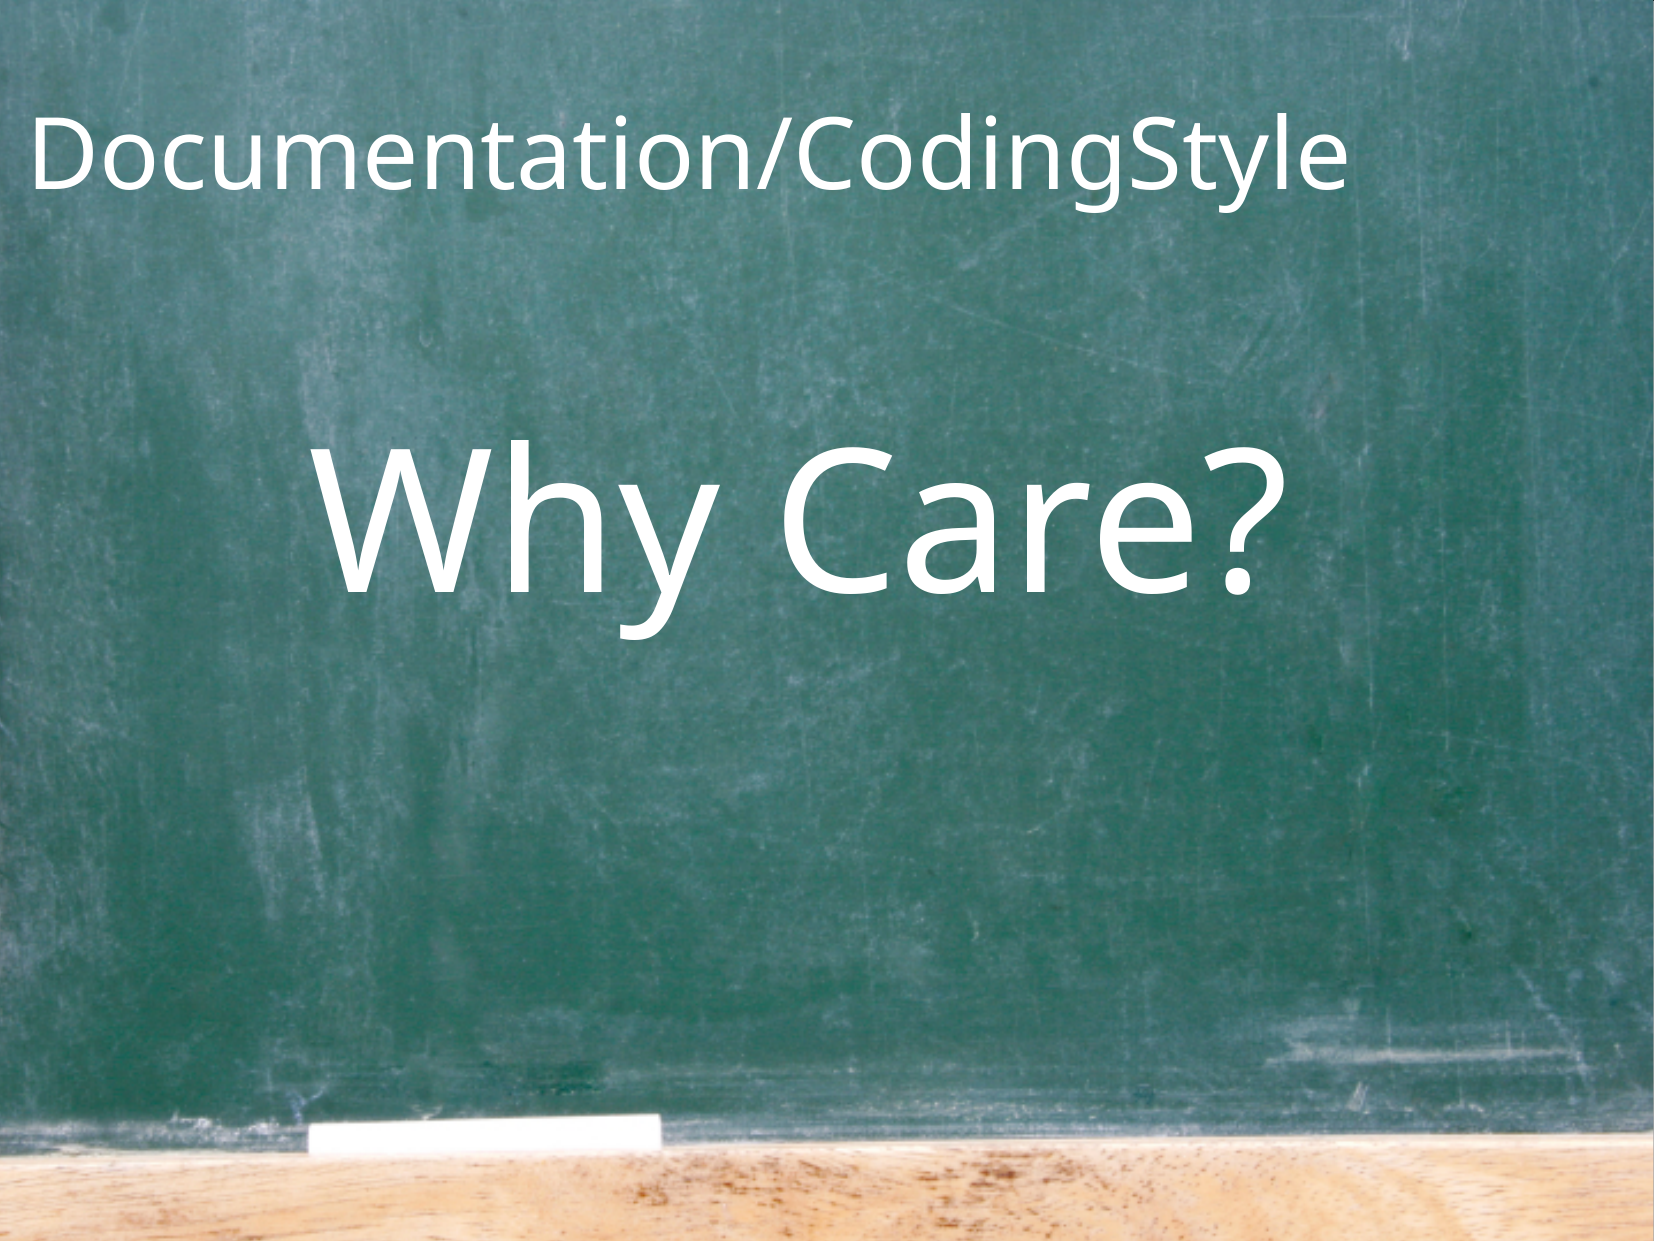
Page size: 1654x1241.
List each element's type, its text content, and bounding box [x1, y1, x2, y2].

text_box Why Care? [294, 371, 1400, 627]
text_box Documentation/CodingStyle [11, 74, 1525, 245]
picture [0, 0, 1654, 1241]
